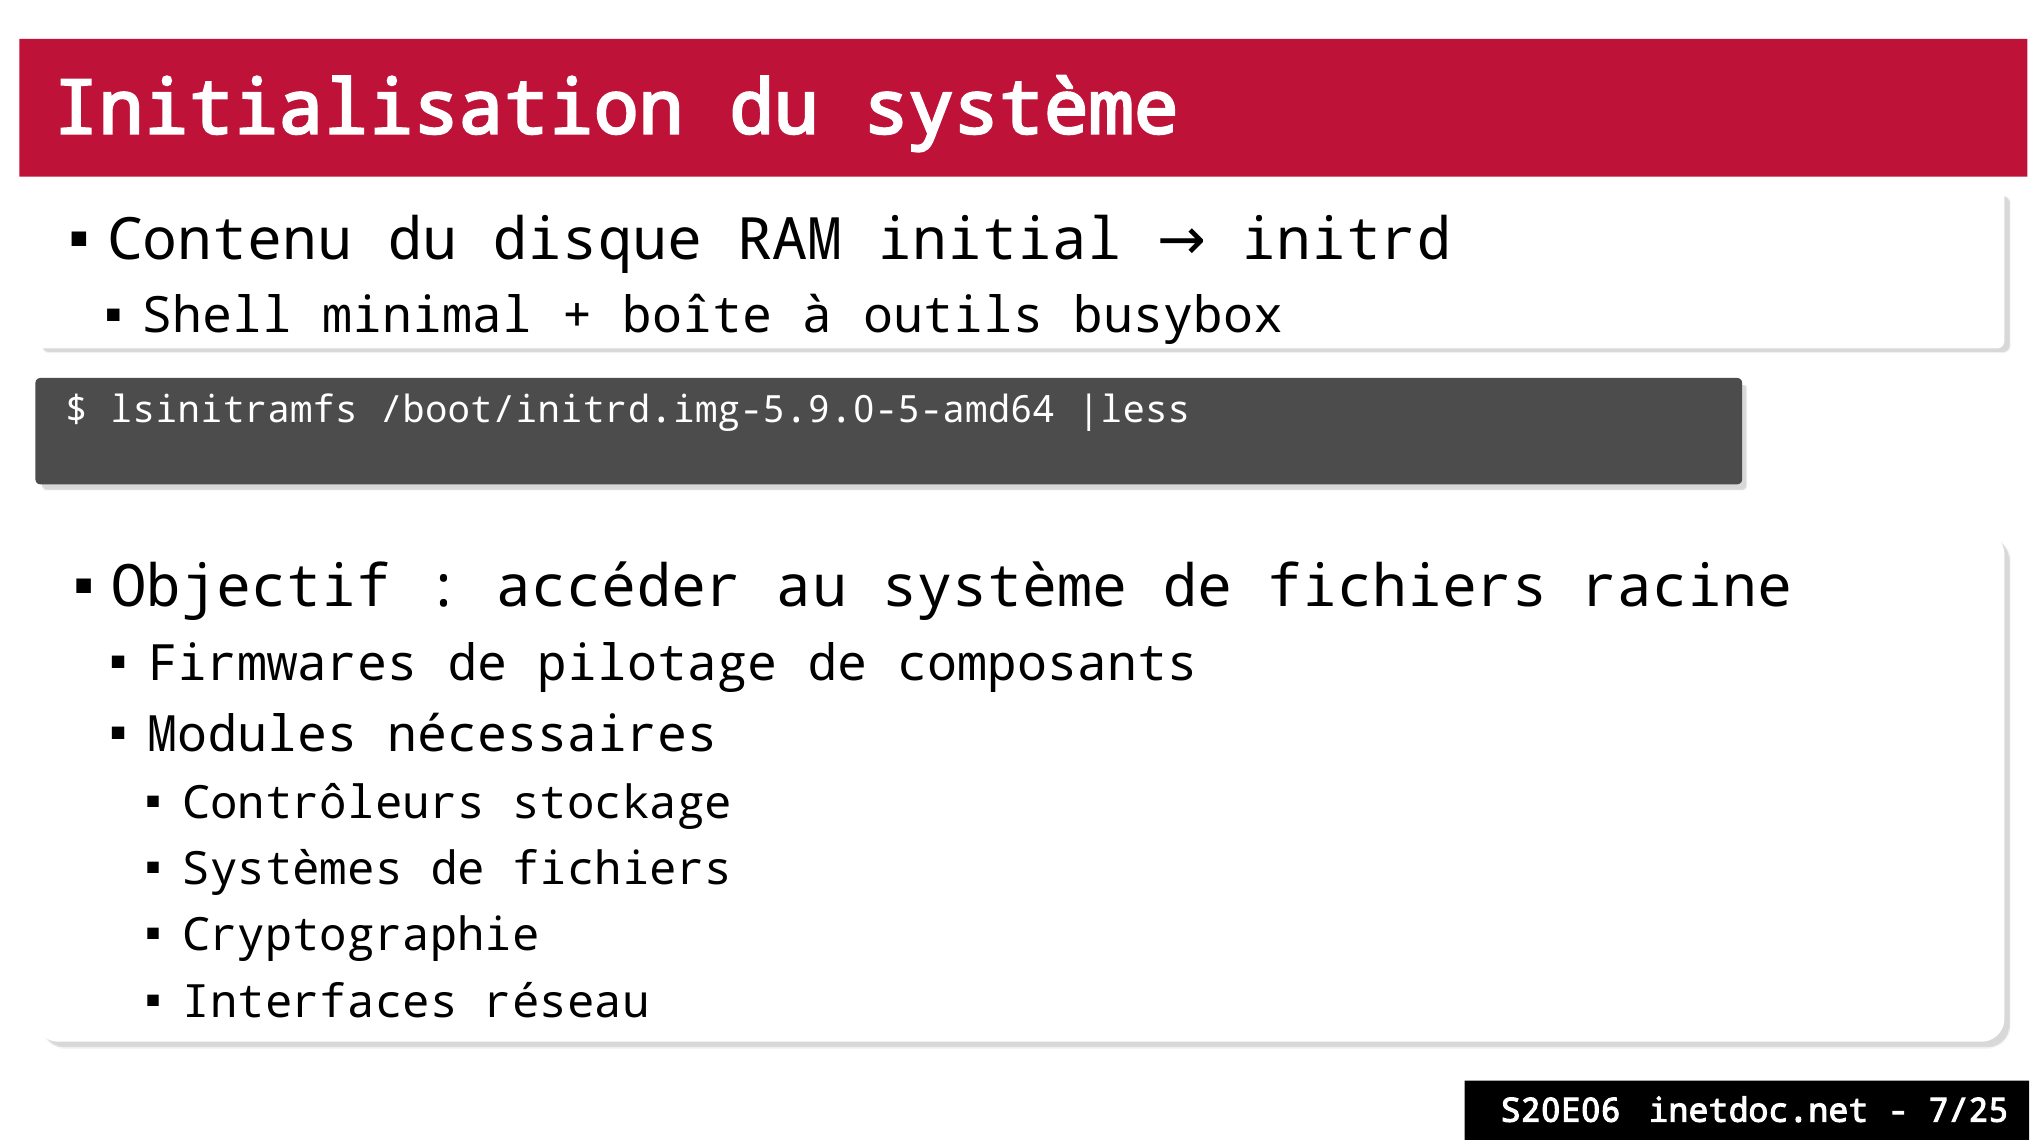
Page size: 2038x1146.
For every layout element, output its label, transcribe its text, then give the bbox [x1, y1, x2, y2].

text_box Objectif : accéder au système de fichiers racine Firmwares de pilotage de composants Modules nécessaires Contrôleurs stockage Systèmes de fichiers Cryptographie Interfaces réseau [35, 531, 2005, 1042]
text_box Initialisation du système [19, 38, 2028, 177]
text_box S20E06 inetdoc.net - 22/25 [1464, 1080, 2030, 1140]
text_box $ lsinitramfs /boot/initrd.img-5.9.0-5-amd64 |less [35, 377, 1743, 485]
text_box Contenu du disque RAM initial → initrd Shell minimal + boîte à outils busybox [35, 188, 2005, 349]
